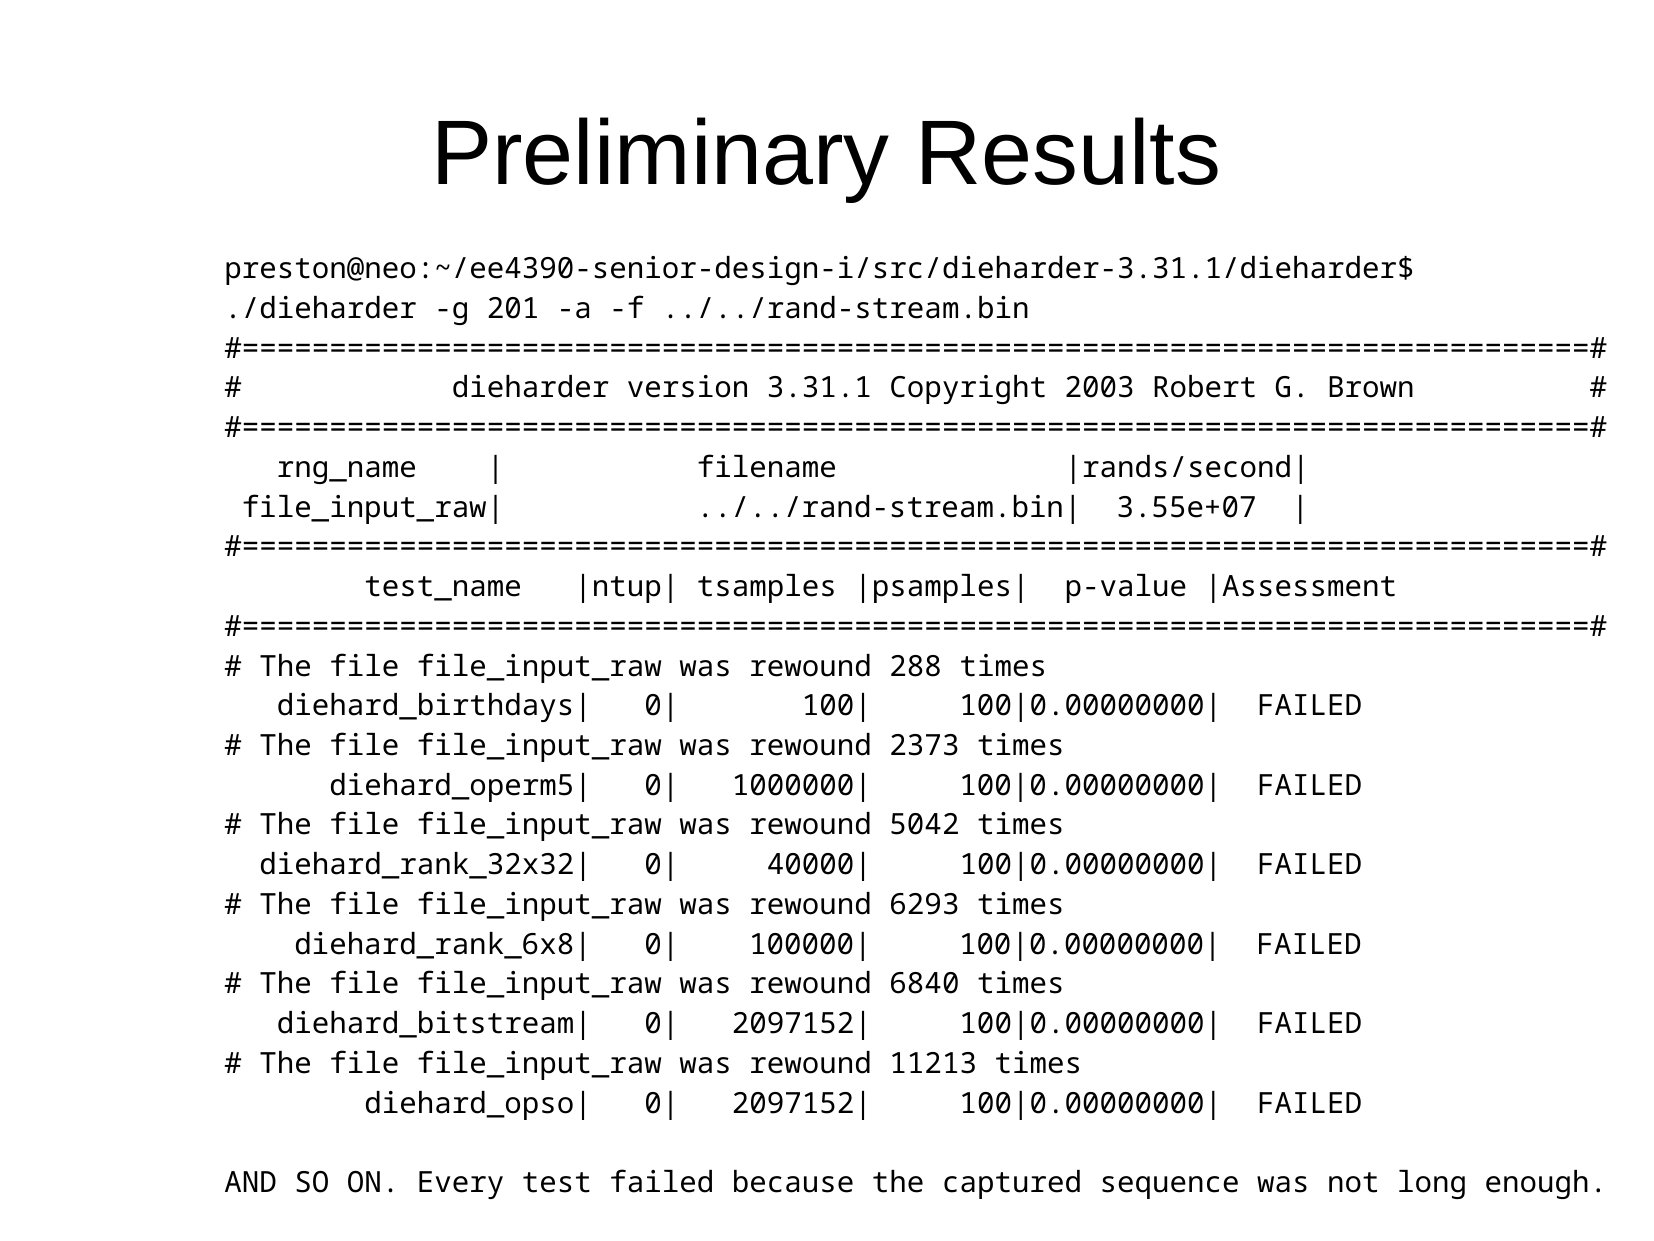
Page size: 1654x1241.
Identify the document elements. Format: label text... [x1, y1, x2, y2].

text_box preston@neo:~/ee4390-senior-design-i/src/dieharder-3.31.1/dieharder$ ./dieharder -g 201 -a -f ../../rand-stream.bin #=============================================================================# # dieharder version 3.31.1 Copyright 2003 Robert G. Brown # #=============================================================================# rng_name | filename |rands/second| file_input_raw| ../../rand-stream.bin| 3.55e+07 | #=============================================================================# test_name |ntup| tsamples |psamples| p-value |Assessment #=============================================================================# # The file file_input_raw was rewound 288 times diehard_birthdays| 0| 100| 100|0.00000000| FAILED # The file file_input_raw was rewound 2373 times diehard_operm5| 0| 1000000| 100|0.00000000| FAILED # The file file_input_raw was rewound 5042 times diehard_rank_32x32| 0| 40000| 100|0.00000000| FAILED # The file file_input_raw was rewound 6293 times diehard_rank_6x8| 0| 100000| 100|0.00000000| FAILED # The file file_input_raw was rewound 6840 times diehard_bitstream| 0| 2097152| 100|0.00000000| FAILED # The file file_input_raw was rewound 11213 times diehard_opso| 0| 2097152| 100|0.00000000| FAILED AND SO ON. Every test failed because the captured sequence was not long enough. [209, 240, 1444, 1192]
title Preliminary Results [82, 49, 1571, 257]
